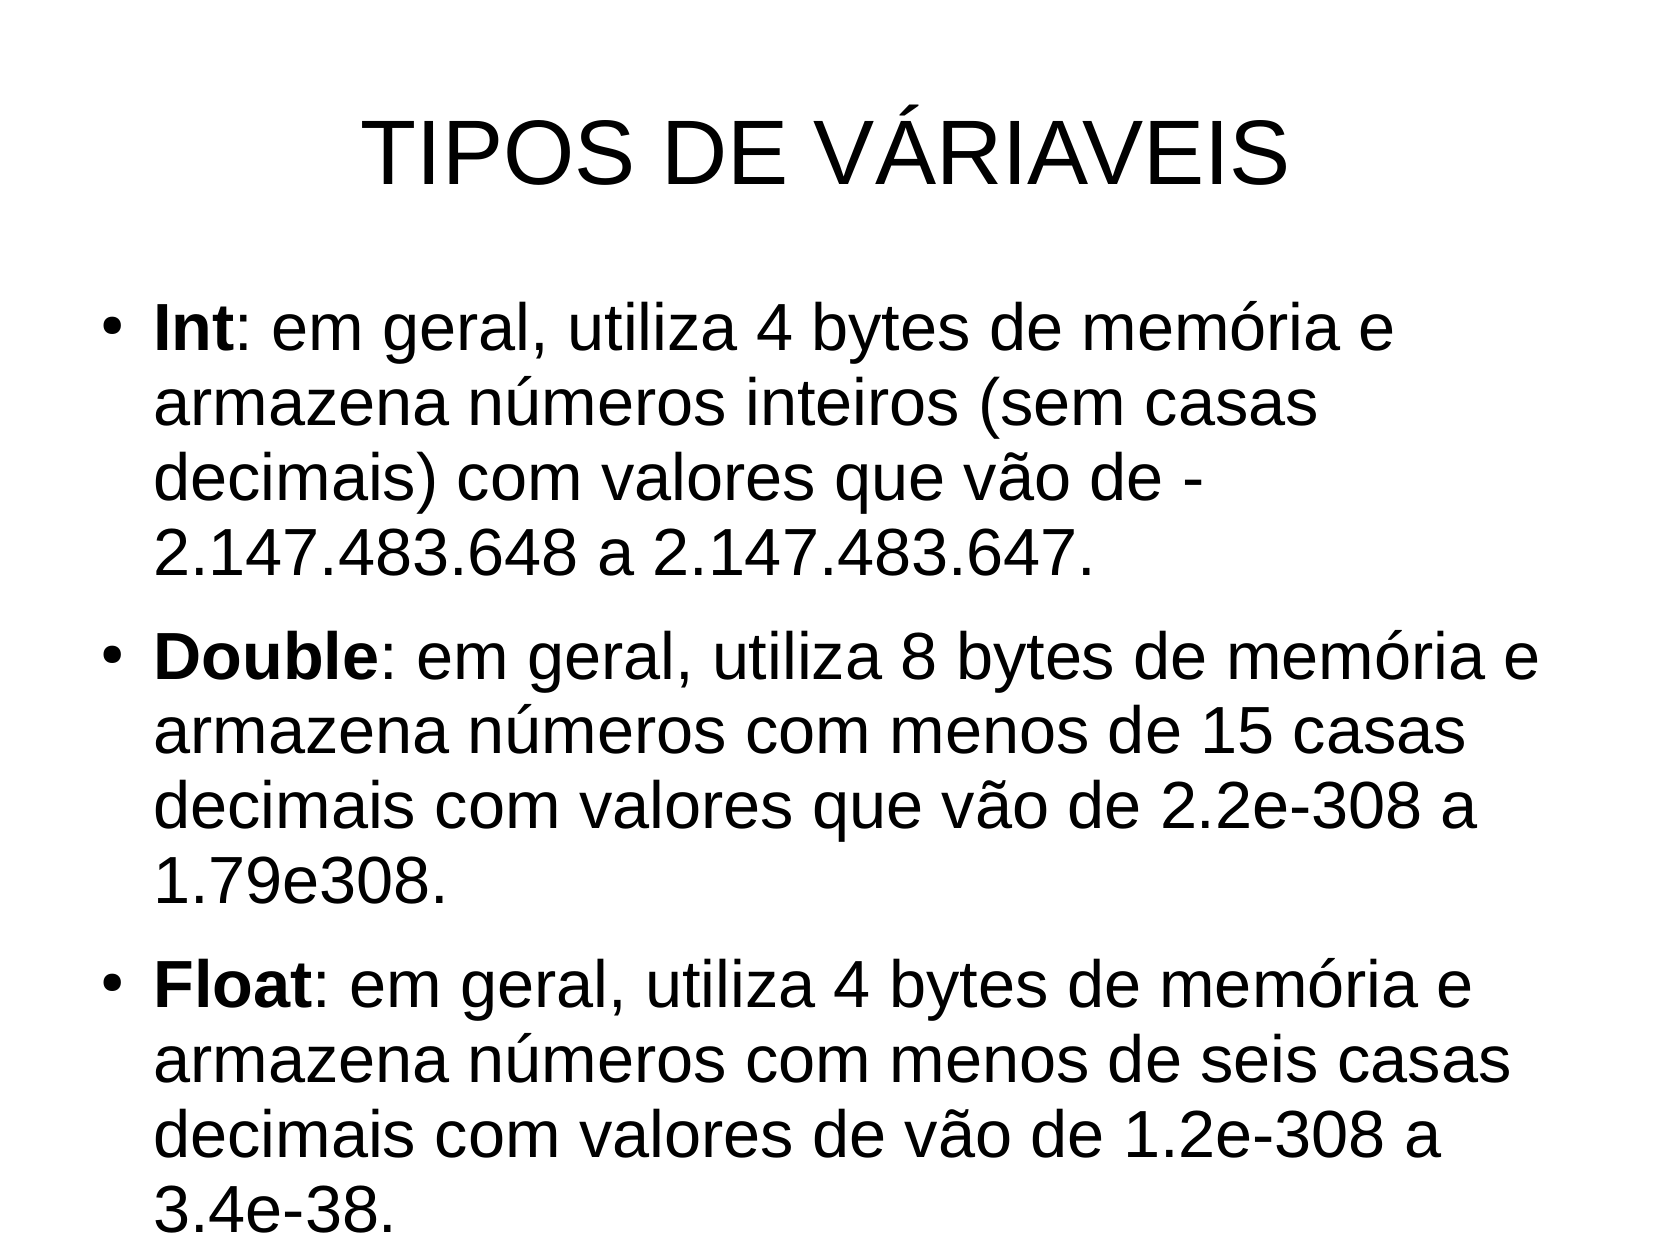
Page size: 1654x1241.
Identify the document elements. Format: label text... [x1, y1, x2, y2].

list Int: em geral, utiliza 4 bytes de memória e armazena números inteiros (sem casas decimais) com valores que vão de -2.147.483.648 a 2.147.483.647. Double: em geral, utiliza 8 bytes de memória e armazena números com menos de 15 casas decimais com valores que vão de 2.2e-308 a 1.79e308. Float: em geral, utiliza 4 bytes de memória e armazena números com menos de seis casas decimais com valores de vão de 1.2e-308 a 3.4e-38. [82, 290, 1571, 1241]
title TIPOS DE VÁRIAVEIS [82, 49, 1571, 257]
